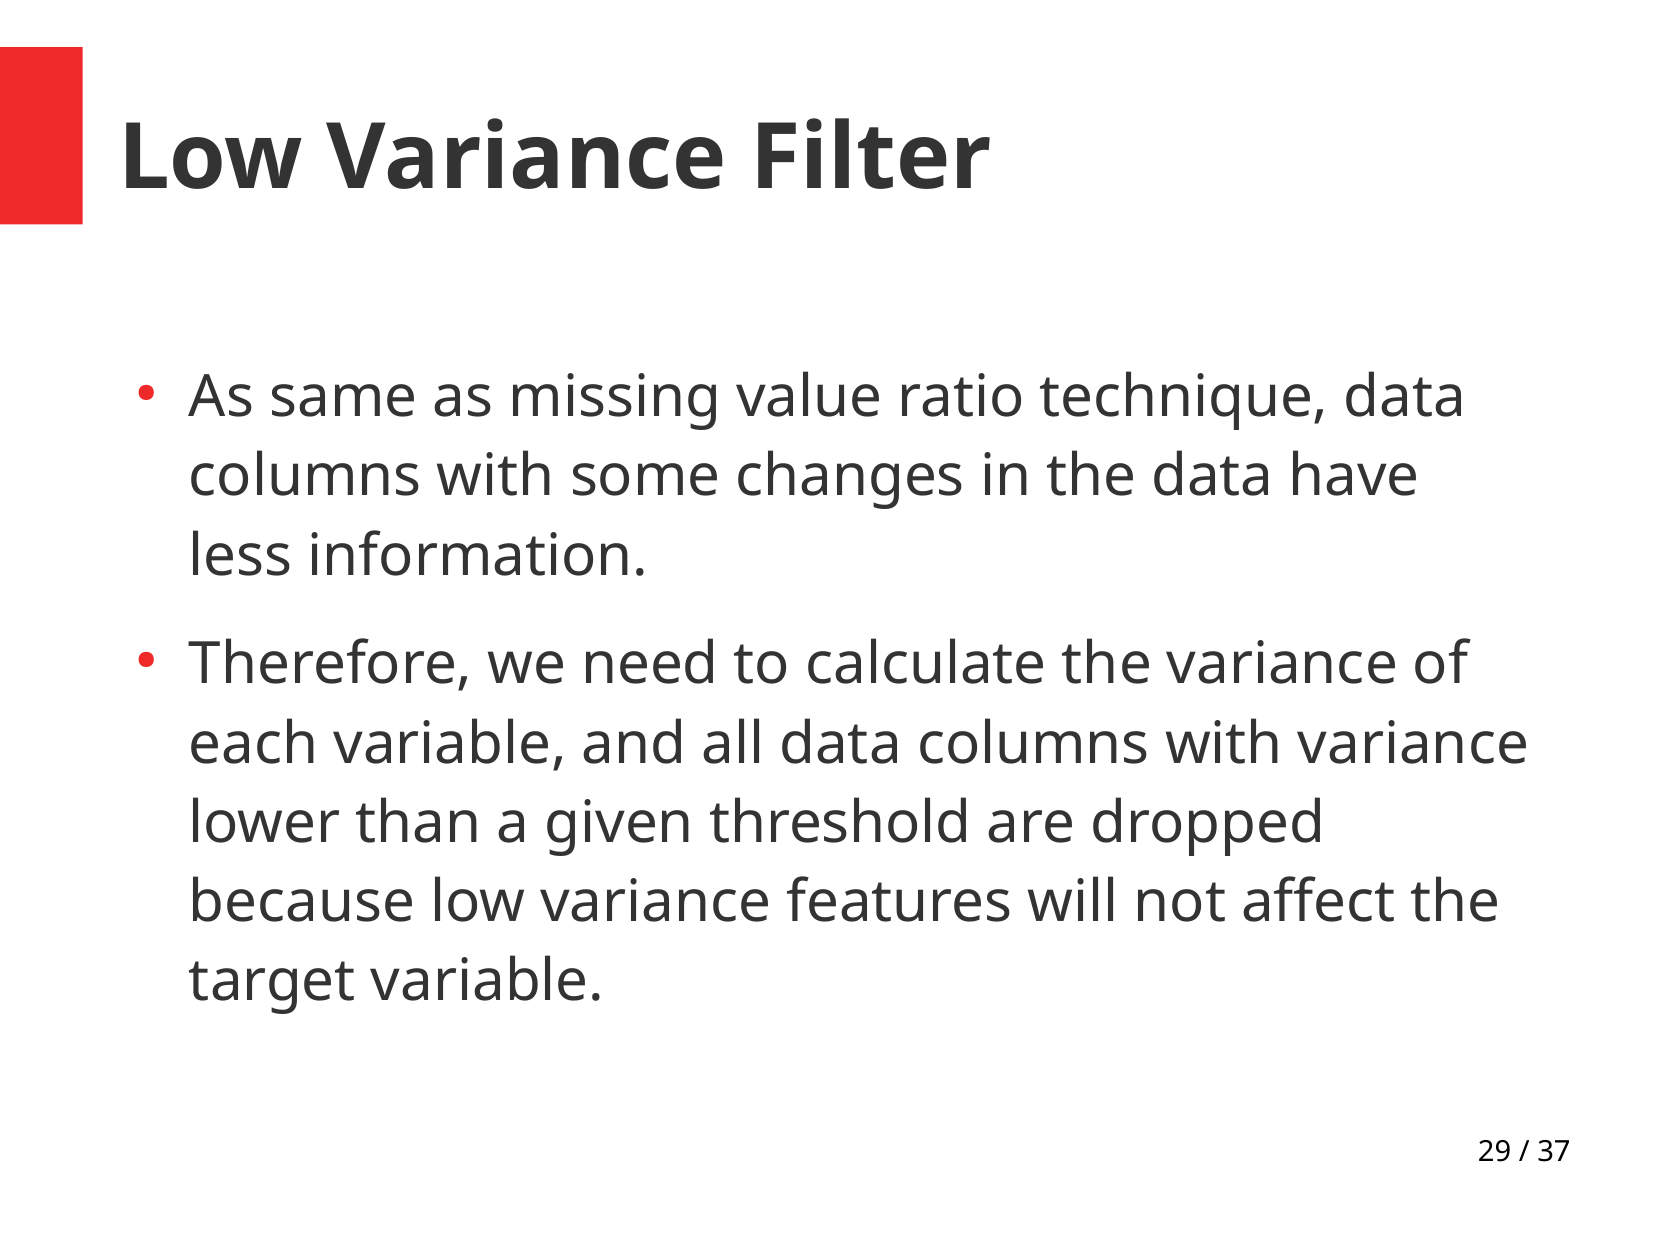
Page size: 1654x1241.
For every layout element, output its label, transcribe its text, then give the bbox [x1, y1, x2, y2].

title Low Variance Filter [118, 49, 1571, 257]
list As same as missing value ratio technique, data columns with some changes in the data have less information. Therefore, we need to calculate the variance of each variable, and all data columns with variance lower than a given threshold are dropped because low variance features will not affect the target variable. [118, 354, 1536, 1074]
